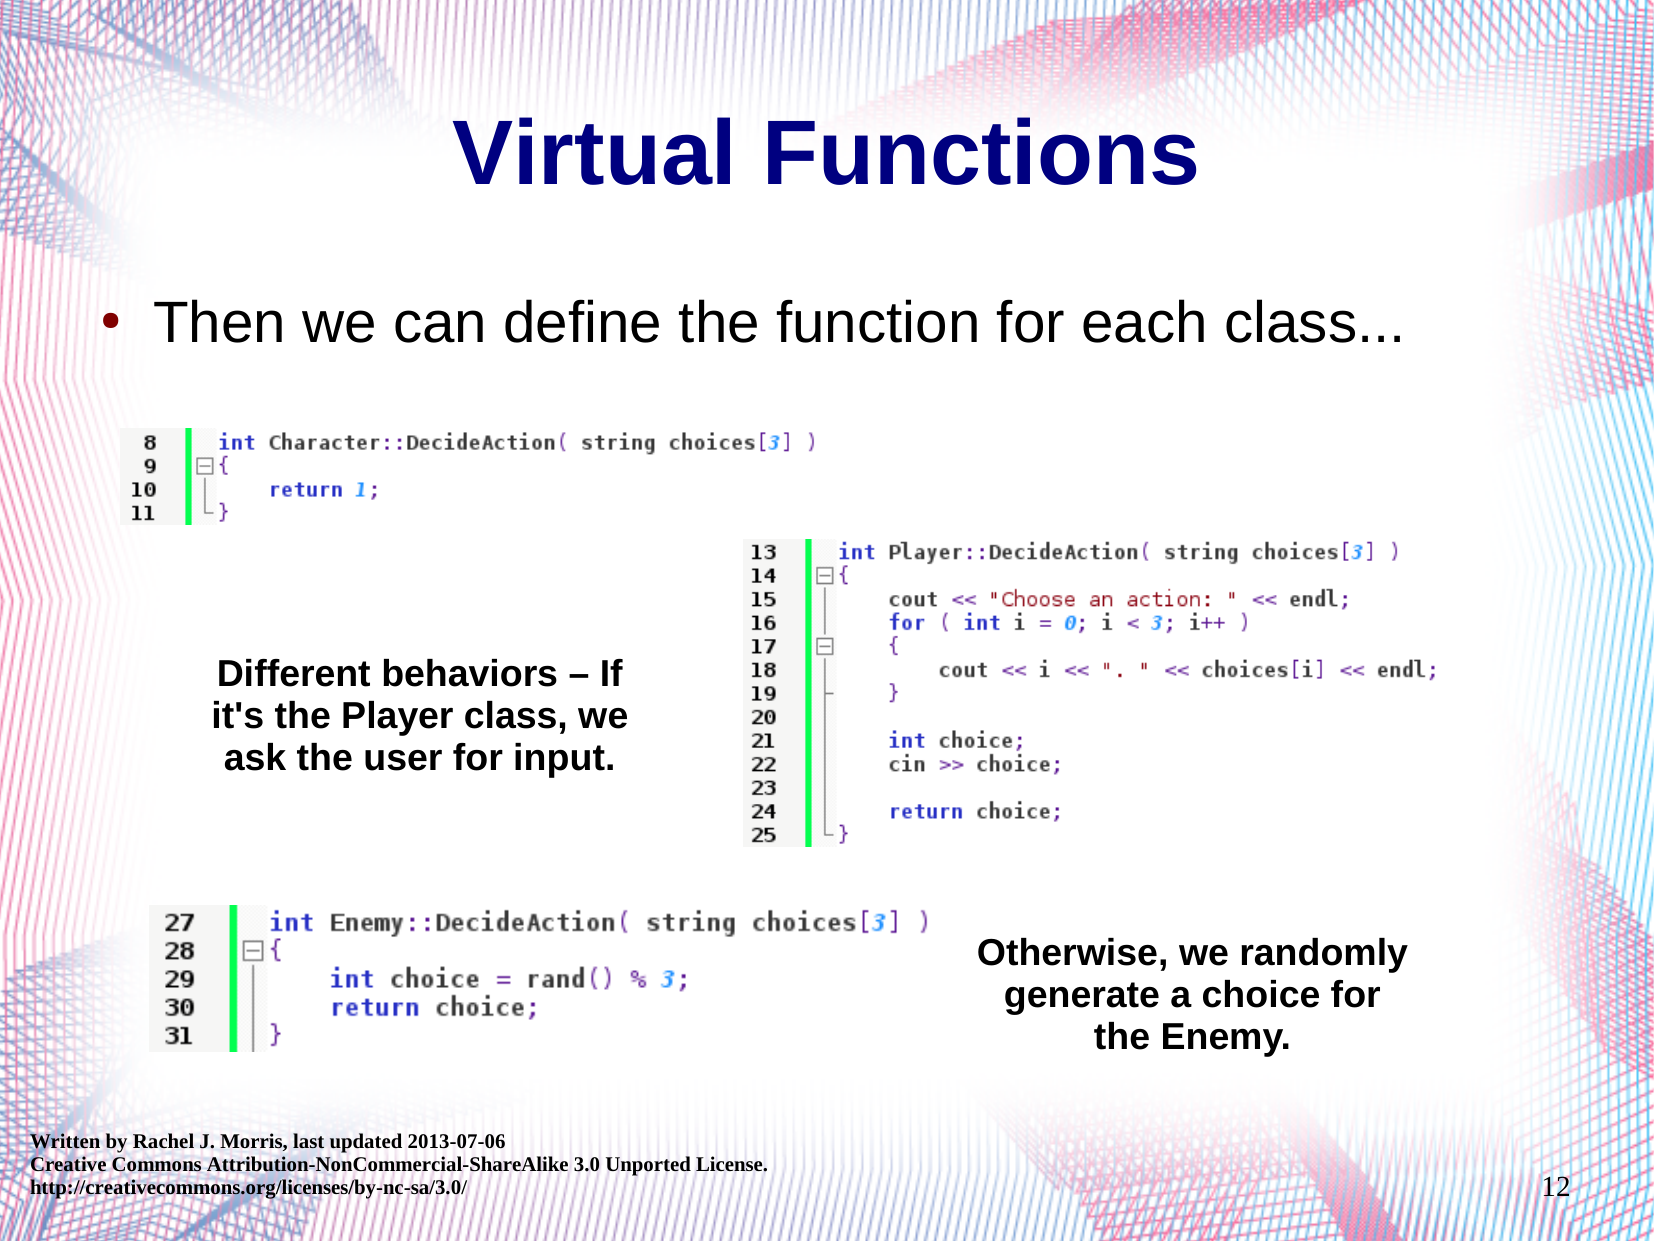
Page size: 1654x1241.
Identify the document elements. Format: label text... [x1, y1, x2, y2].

picture [0, 0, 1654, 1241]
list Then we can define the function for each class... [82, 290, 1571, 436]
text_box Otherwise, we randomly generate a choice for the Enemy. [960, 924, 1426, 1066]
text_box Different behaviors – If it's the Player class, we ask the user for input. [195, 645, 646, 786]
title Virtual Functions [82, 49, 1571, 257]
